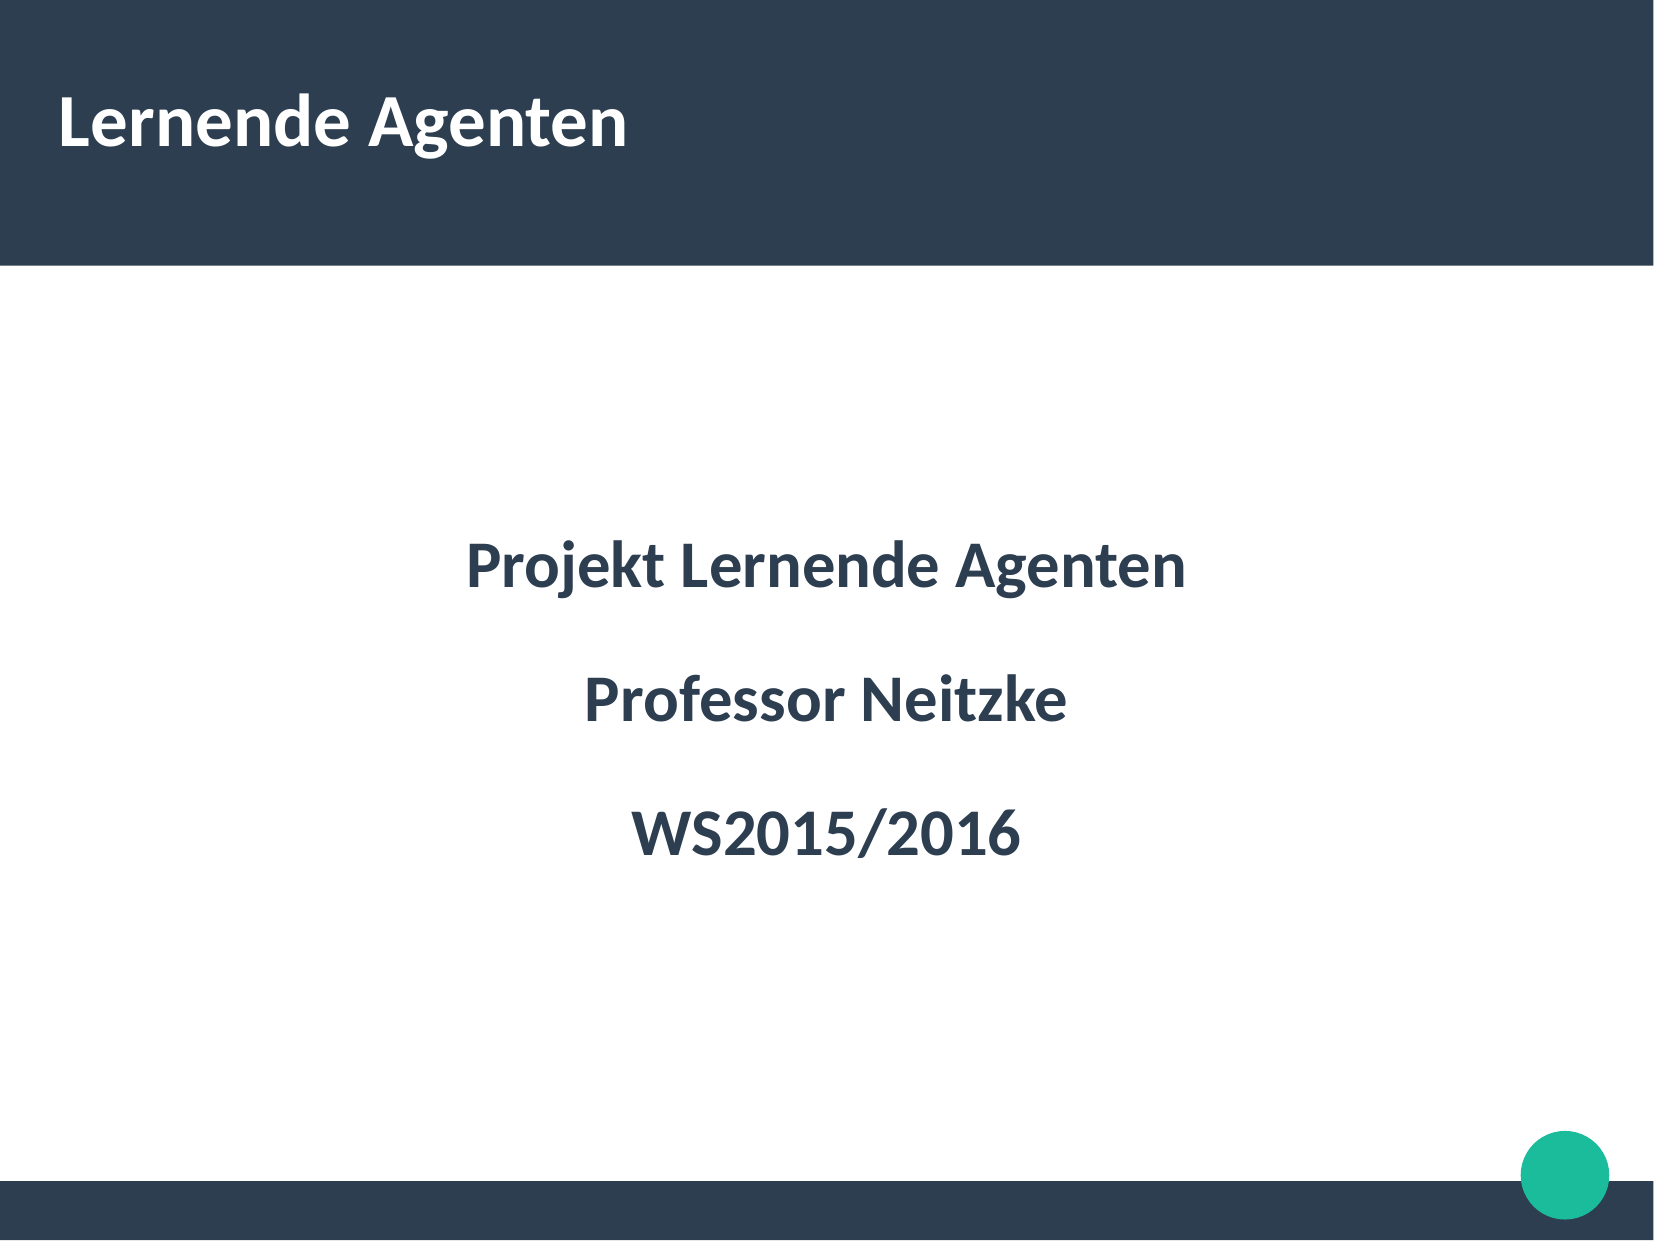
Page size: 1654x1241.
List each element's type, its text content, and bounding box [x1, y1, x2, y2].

subtitle Projekt Lernende Agenten Professor Neitzke WS2015/2016 [59, 324, 1595, 1152]
title Lernende Agenten [59, 49, 1595, 207]
